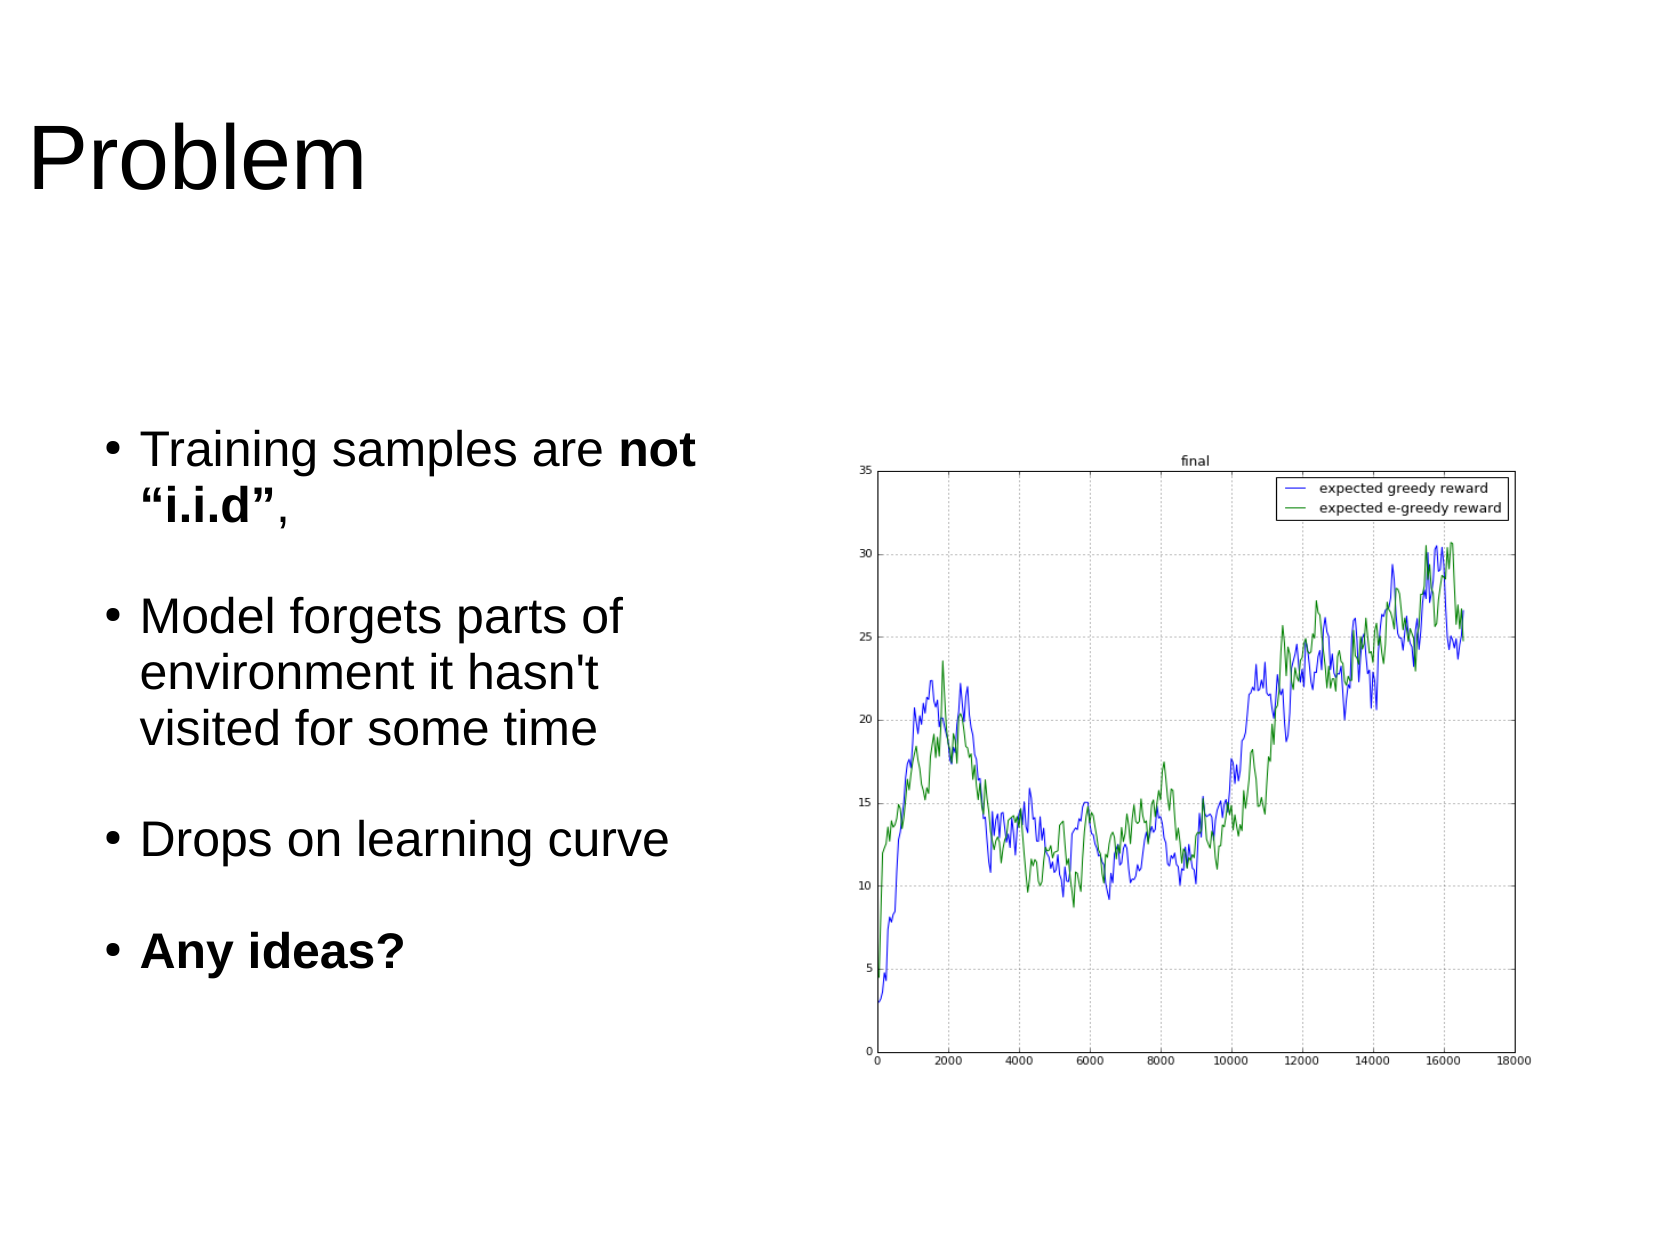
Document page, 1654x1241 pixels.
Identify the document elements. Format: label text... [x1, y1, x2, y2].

picture [850, 448, 1541, 1074]
text_box Training samples are not “i.i.d”, Model forgets parts of environment it hasn't visited for some time Drops on learning curve Any ideas? [45, 405, 796, 1001]
text_box Problem [3, 90, 1099, 333]
